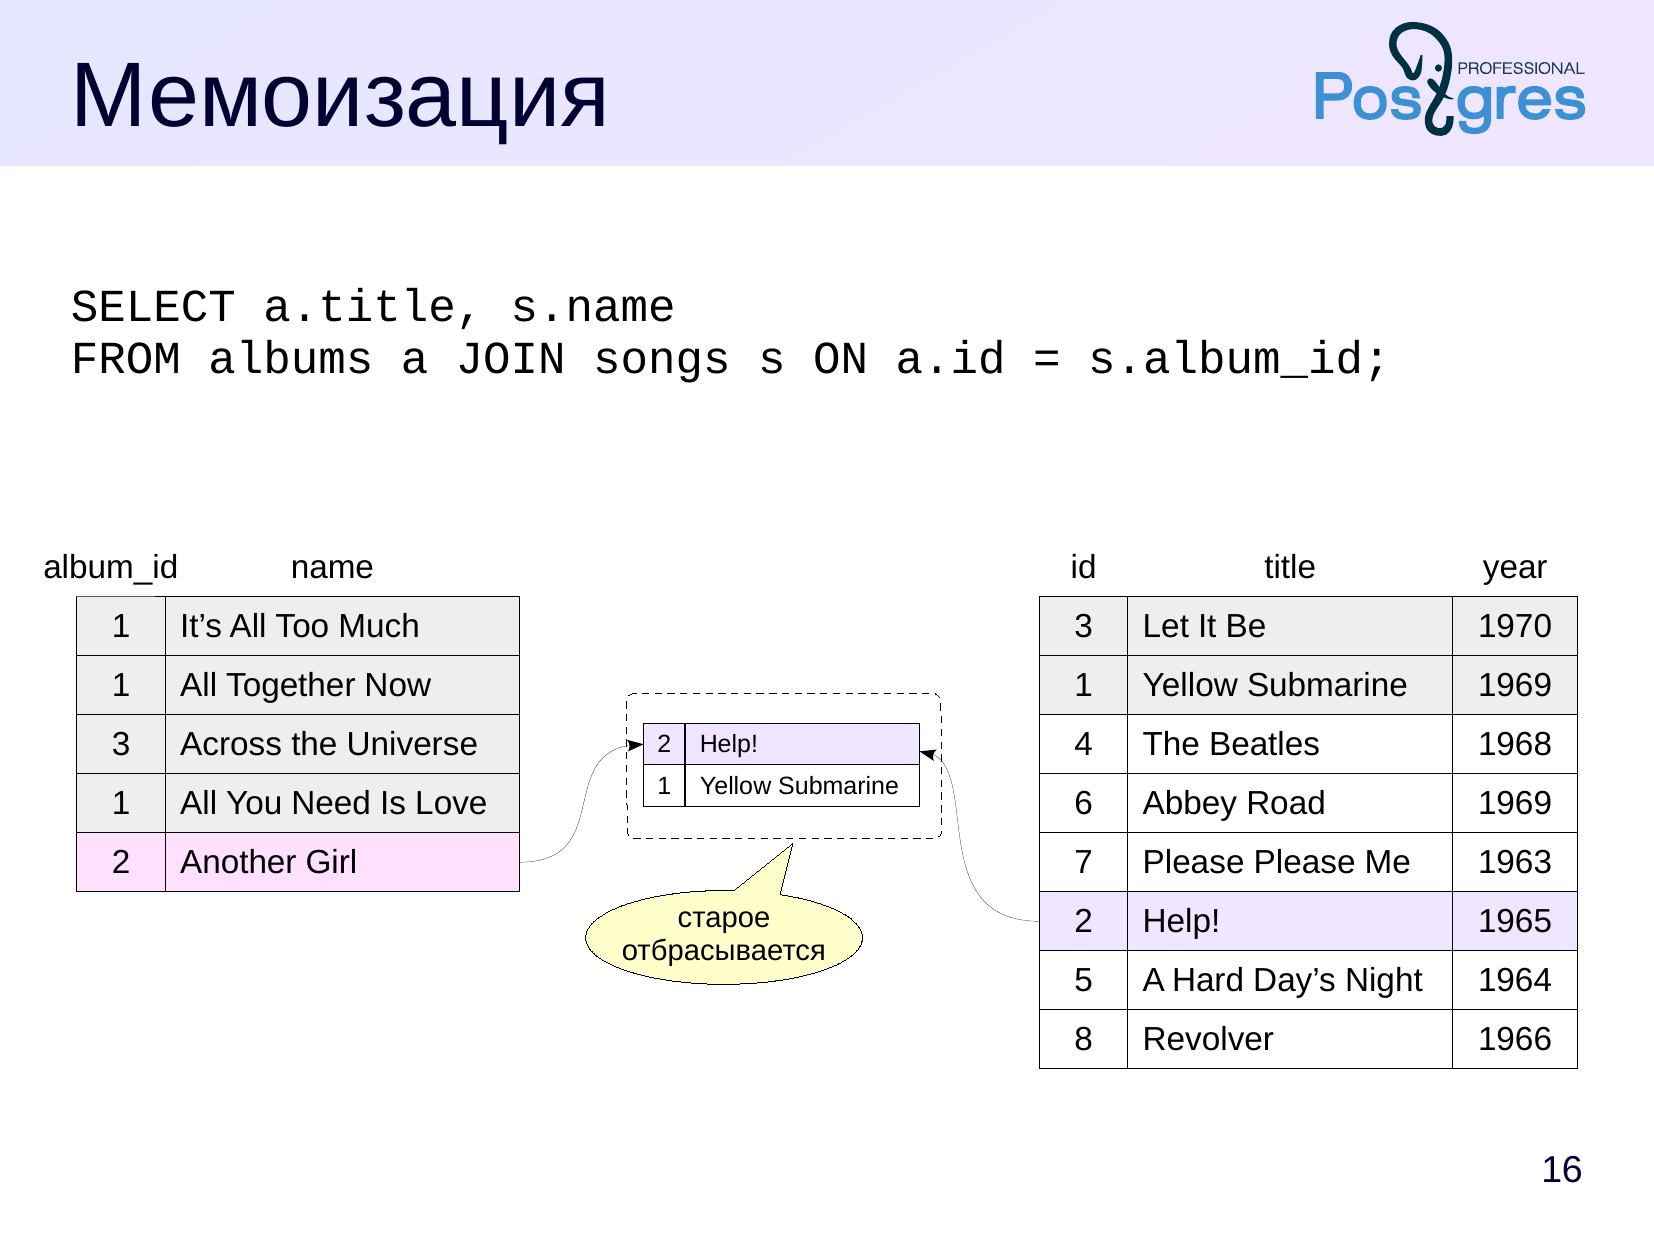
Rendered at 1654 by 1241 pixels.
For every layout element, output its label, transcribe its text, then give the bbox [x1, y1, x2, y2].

text_box Help! [685, 723, 920, 764]
text_box Revolver [1127, 1010, 1452, 1069]
text_box 2 [76, 833, 165, 892]
text_box Across the Universe [165, 714, 520, 773]
text_box year [1452, 537, 1578, 596]
text_box 1 [76, 596, 165, 655]
text_box Yellow Submarine [685, 764, 920, 807]
text_box [626, 741, 942, 839]
text_box 5 [1039, 950, 1127, 1010]
text_box 1963 [1452, 832, 1578, 892]
text_box 1966 [1452, 1010, 1578, 1069]
text_box 8 [1039, 1010, 1127, 1069]
text_box id [1039, 537, 1128, 596]
text_box 2 [1039, 892, 1127, 950]
text_box 3 [1039, 596, 1127, 656]
text_box A Hard Day’s Night [1127, 950, 1452, 1010]
text_box title [1128, 537, 1452, 596]
text_box Abbey Road [1127, 774, 1452, 832]
text_box All You Need Is Love [165, 773, 520, 833]
text_box 1968 [1452, 714, 1578, 774]
text_box 2 [643, 723, 685, 764]
text_box Let It Be [1127, 596, 1452, 656]
text_box старое отбрасывается [585, 843, 863, 985]
text_box 1969 [1452, 656, 1578, 714]
text_box 1970 [1452, 596, 1578, 656]
text_box 6 [1039, 774, 1127, 832]
text_box Another Girl [165, 833, 520, 892]
text_box 1 [1039, 656, 1127, 714]
title Мемоизация [70, 43, 1261, 151]
text_box album_id [66, 537, 156, 597]
text_box 1964 [1452, 950, 1578, 1010]
text_box All Together Now [165, 655, 520, 714]
text_box Help! [1127, 892, 1452, 950]
text_box Yellow Submarine [1127, 656, 1452, 714]
text_box 4 [1039, 714, 1127, 774]
text_box The Beatles [1127, 714, 1452, 774]
text_box name [156, 537, 510, 596]
text_box 7 [1039, 832, 1127, 892]
text_box 1 [76, 655, 165, 714]
text_box It’s All Too Much [165, 596, 520, 655]
text_box 1 [643, 764, 685, 807]
text_box 3 [76, 714, 165, 773]
text_box 1965 [1452, 892, 1578, 950]
text_box Please Please Me [1127, 832, 1452, 892]
text_box 1969 [1452, 774, 1578, 832]
text_box [626, 693, 942, 760]
text_box 1 [76, 773, 165, 833]
list SELECT a.title, s.name FROM albums a JOIN songs s ON a.id = s.album_id; [70, 283, 1583, 1141]
